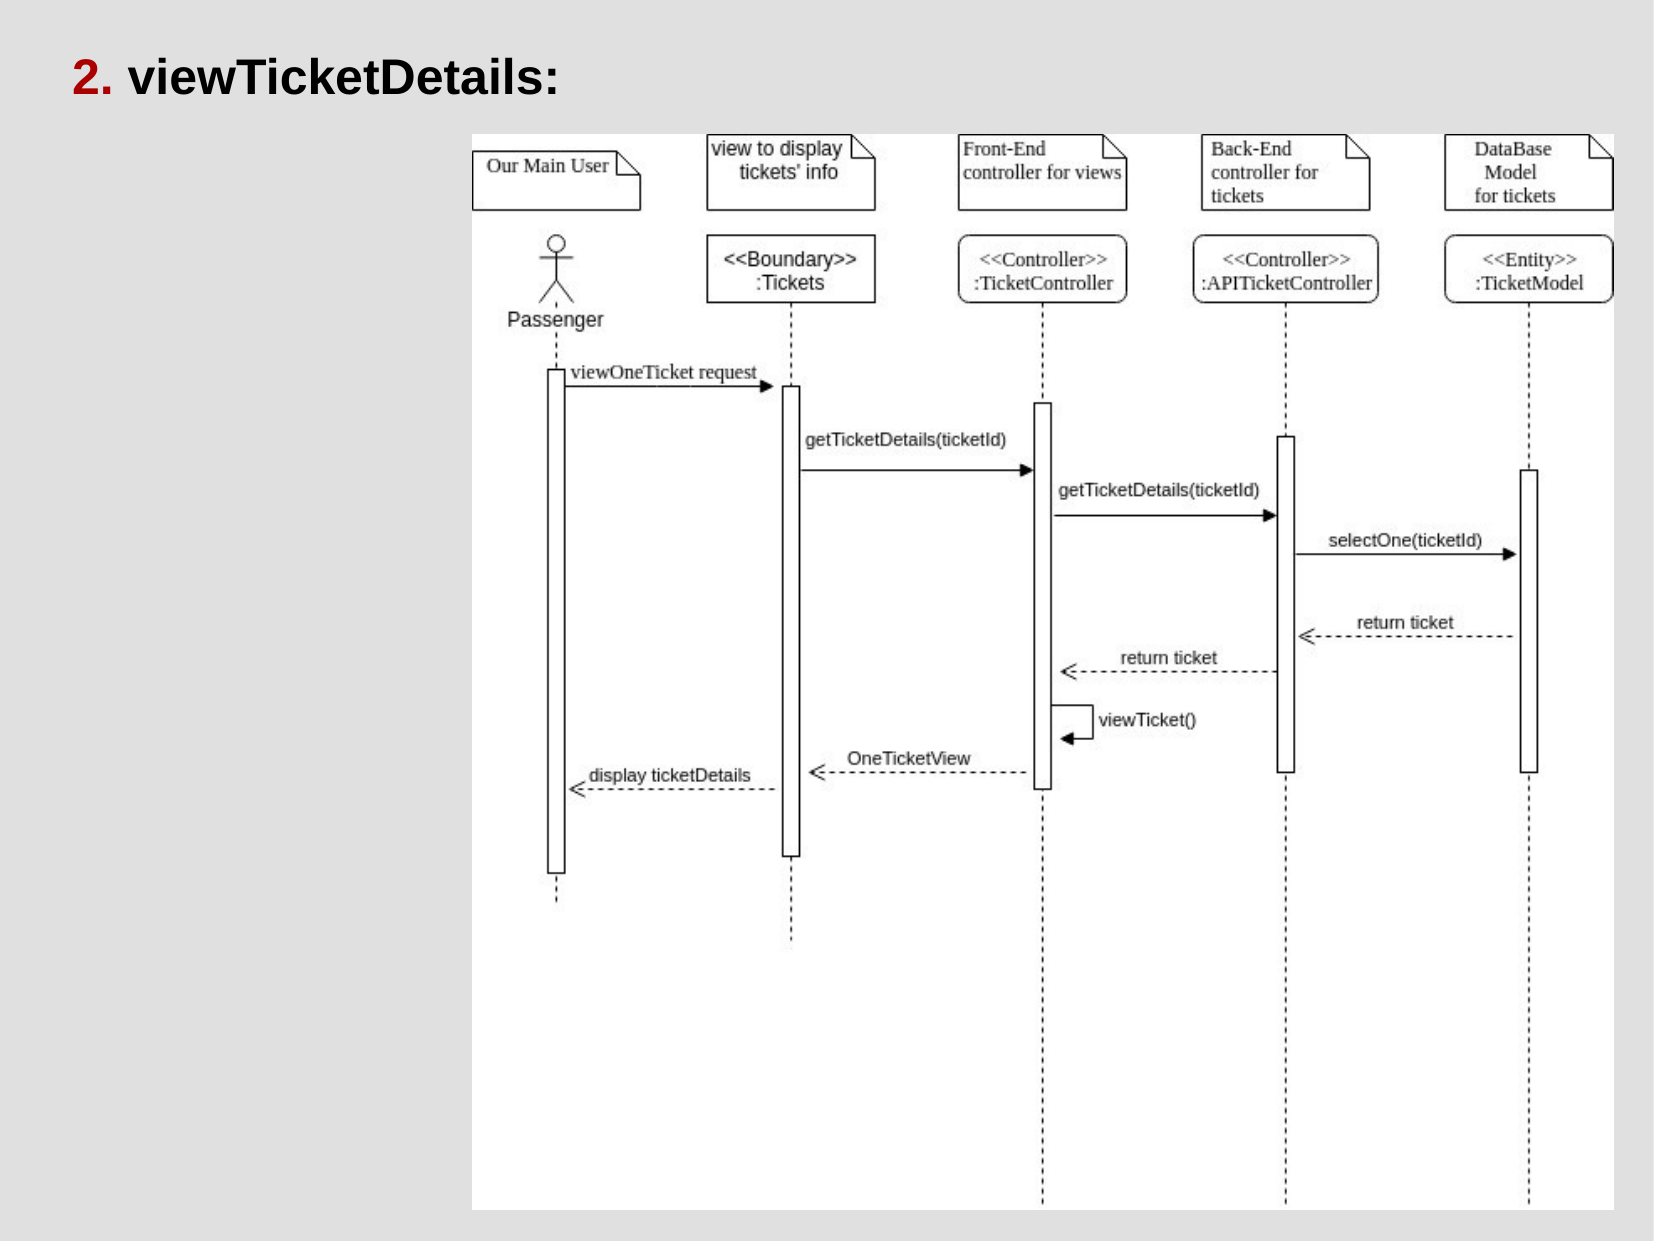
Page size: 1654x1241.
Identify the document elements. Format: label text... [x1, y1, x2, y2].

text_box 2. viewTicketDetails: [57, 41, 838, 122]
picture [0, 0, 1654, 1241]
